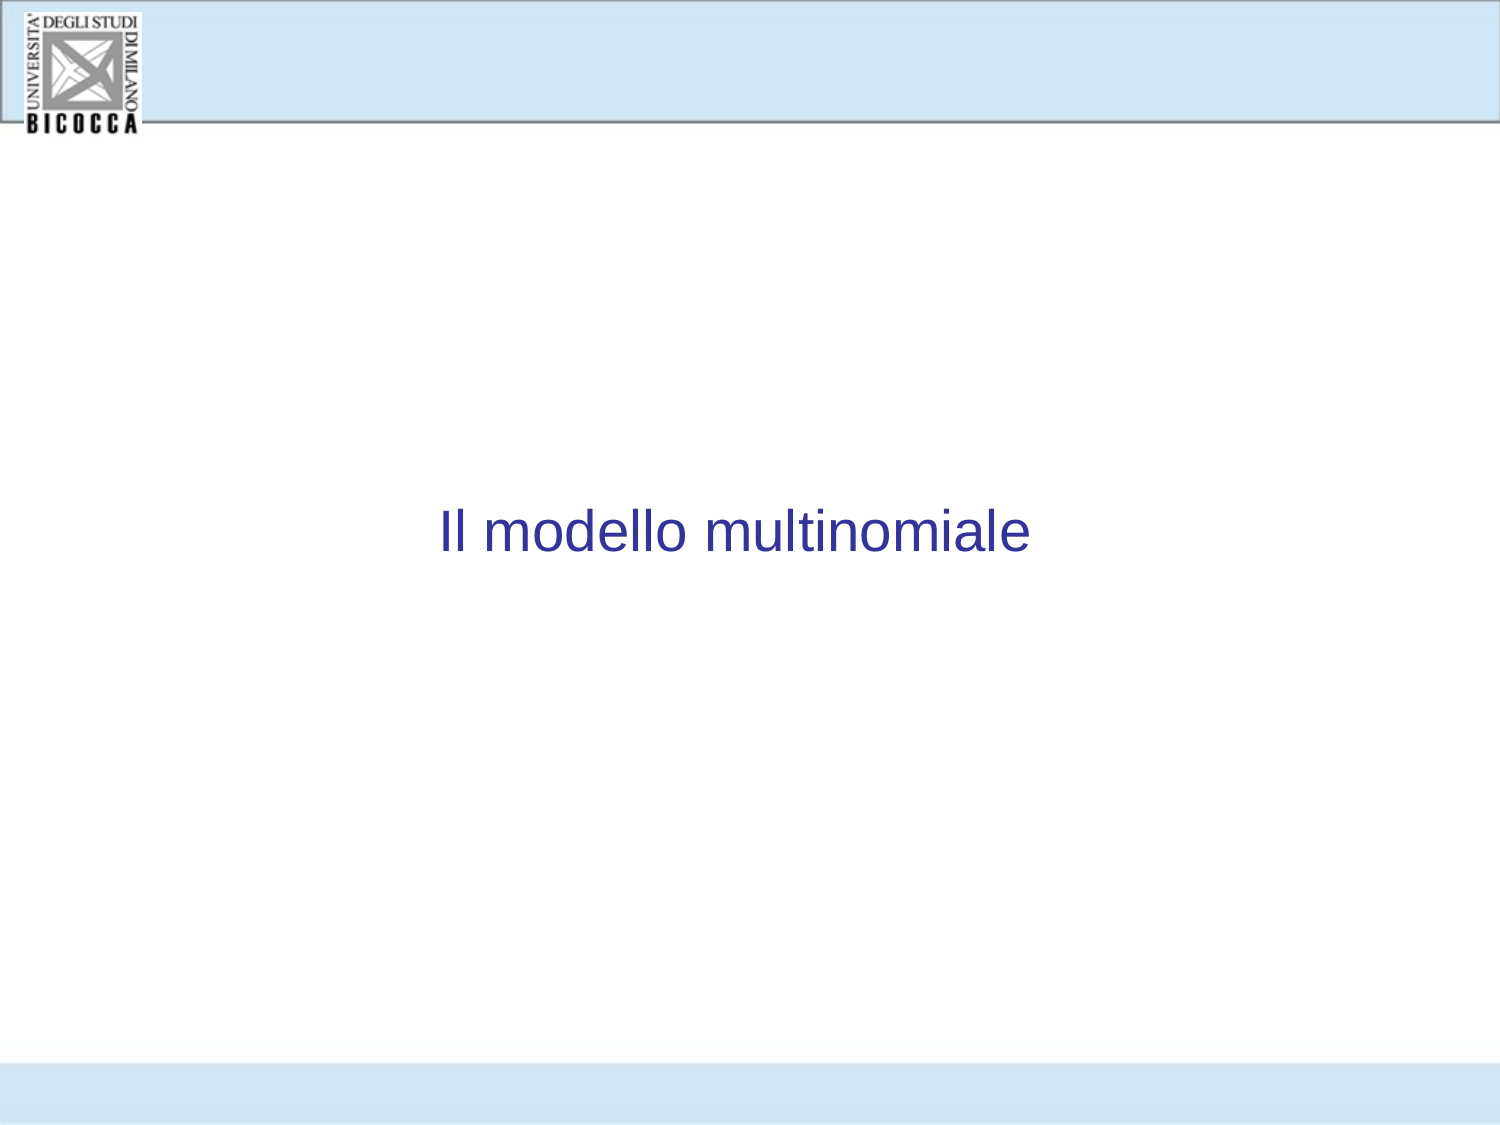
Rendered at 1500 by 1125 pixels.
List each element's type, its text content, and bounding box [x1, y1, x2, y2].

title Il modello multinomiale [60, 426, 1411, 631]
picture [0, 0, 1500, 1125]
